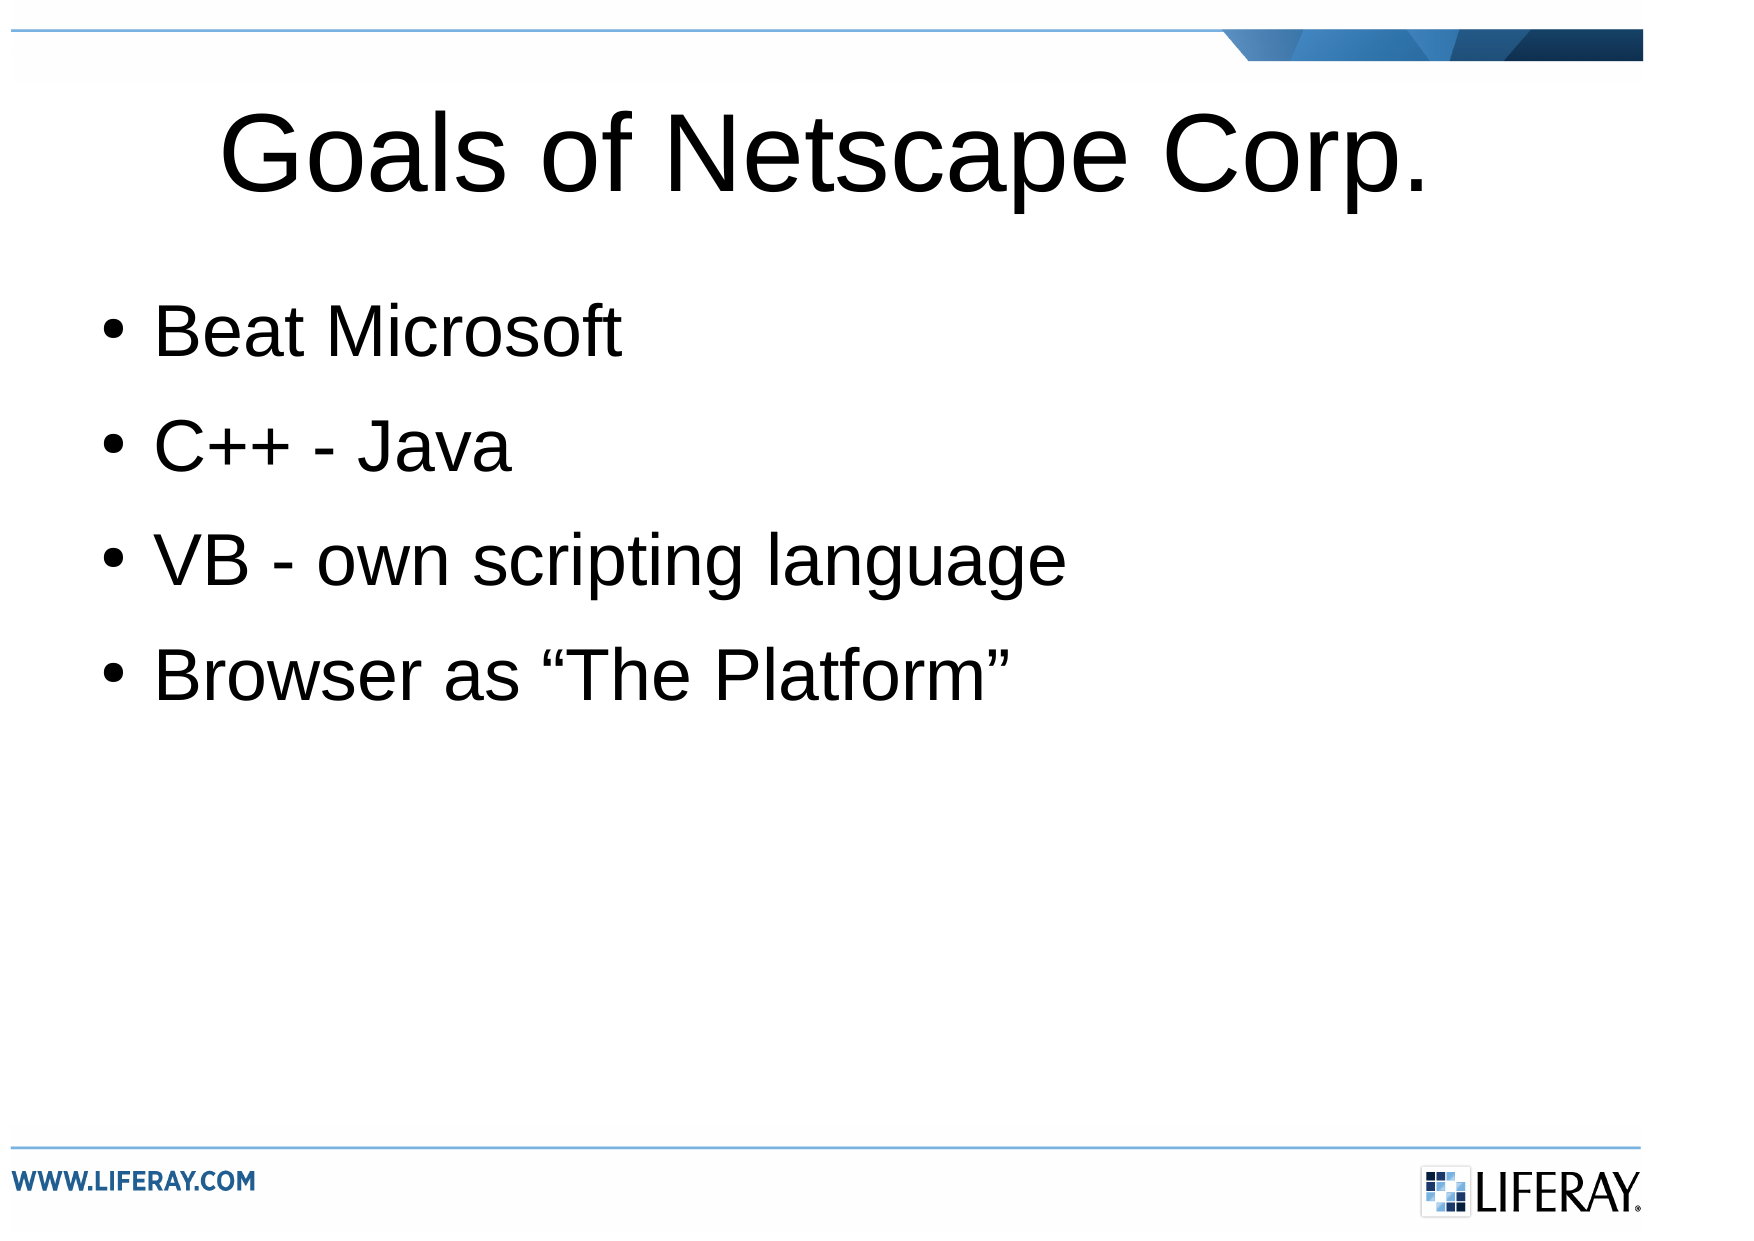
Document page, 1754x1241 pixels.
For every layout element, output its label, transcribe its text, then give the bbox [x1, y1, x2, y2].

picture [9, 1124, 1642, 1234]
list Beat Microsoft C++ - Java VB - own scripting language Browser as “The Platform” [82, 290, 1571, 1010]
picture [11, 0, 1644, 84]
title Goals of Netscape Corp. [82, 49, 1571, 257]
